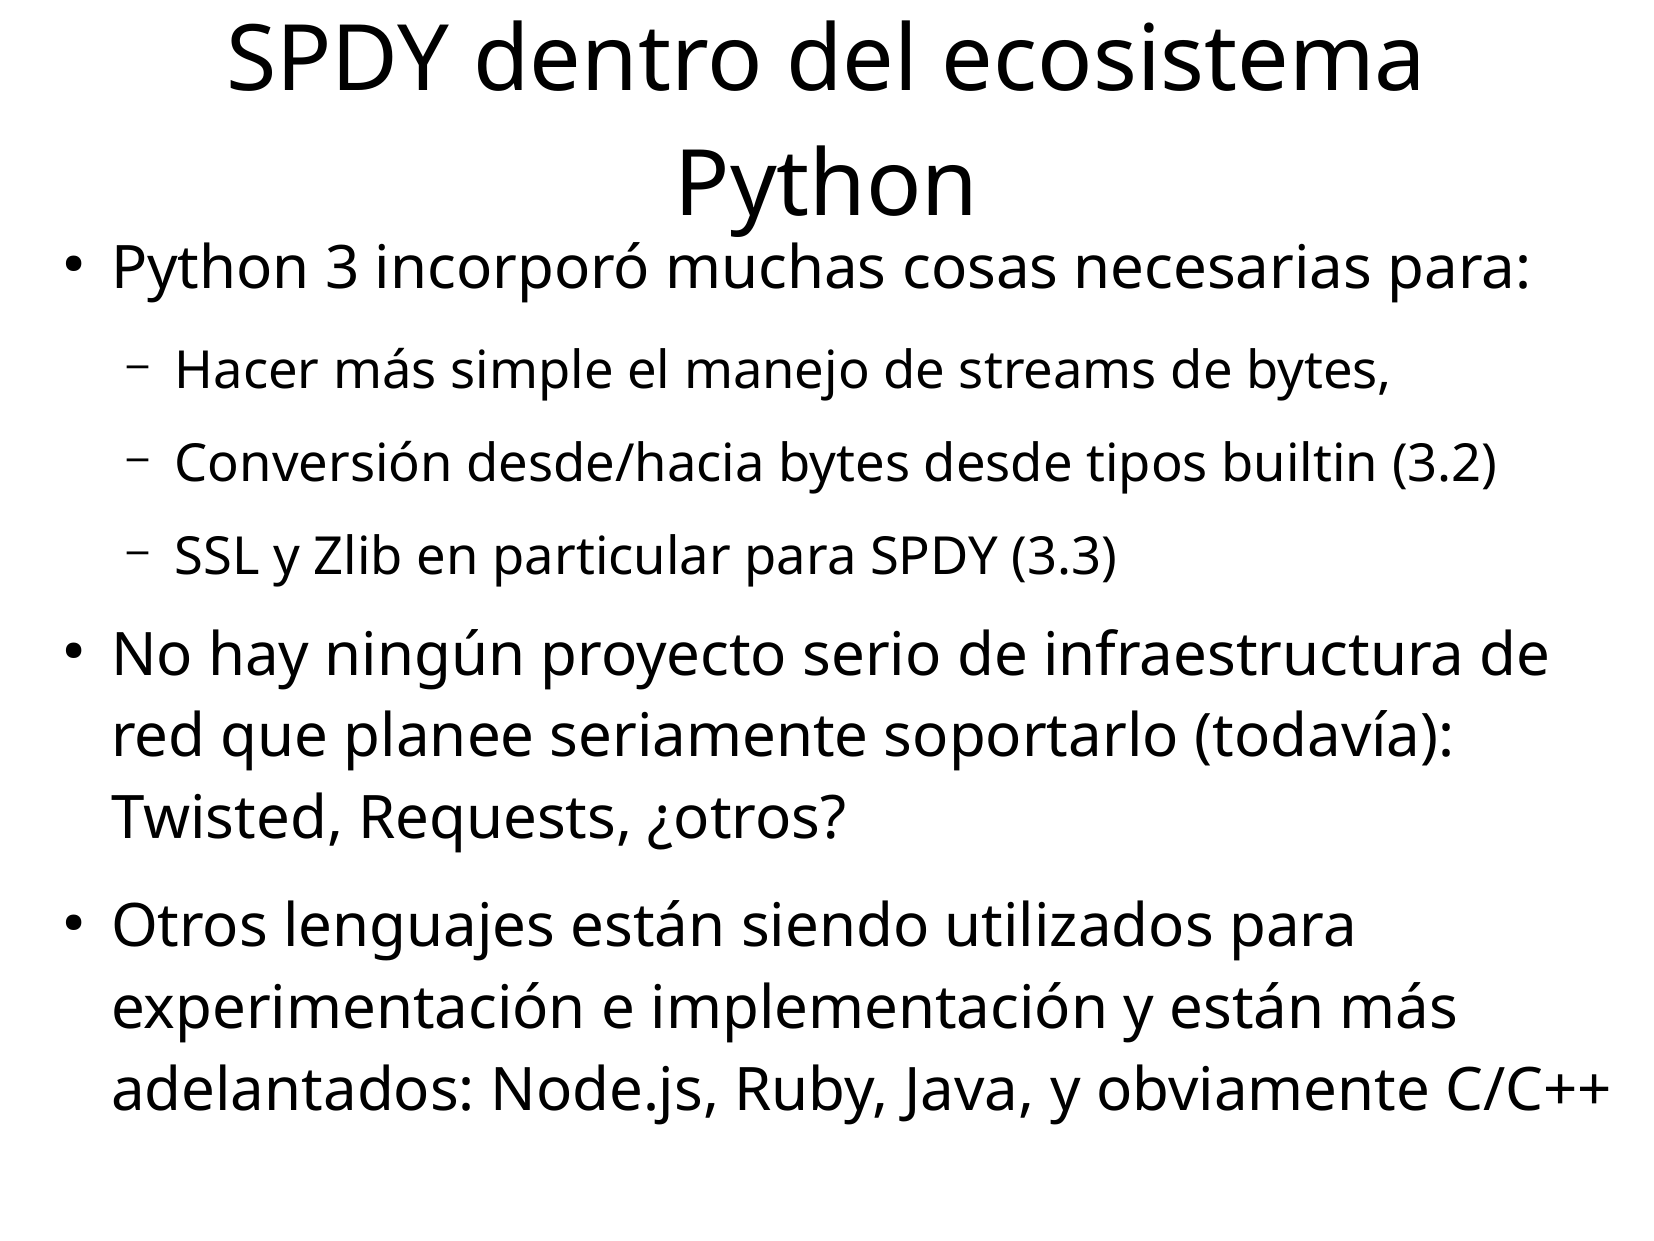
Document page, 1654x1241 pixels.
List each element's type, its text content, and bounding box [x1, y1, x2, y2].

title SPDY dentro del ecosistema Python [82, 13, 1571, 222]
list Python 3 incorporó muchas cosas necesarias para: Hacer más simple el manejo de streams de bytes, Conversión desde/hacia bytes desde tipos builtin (3.2) SSL y Zlib en particular para SPDY (3.3) No hay ningún proyecto serio de infraestructura de red que planee seriamente soportarlo (todavía): Twisted, Requests, ¿otros? Otros lenguajes están siendo utilizados para experimentación e implementación y están más adelantados: Node.js, Ruby, Java, y obviamente C/C++ [47, 224, 1630, 1217]
